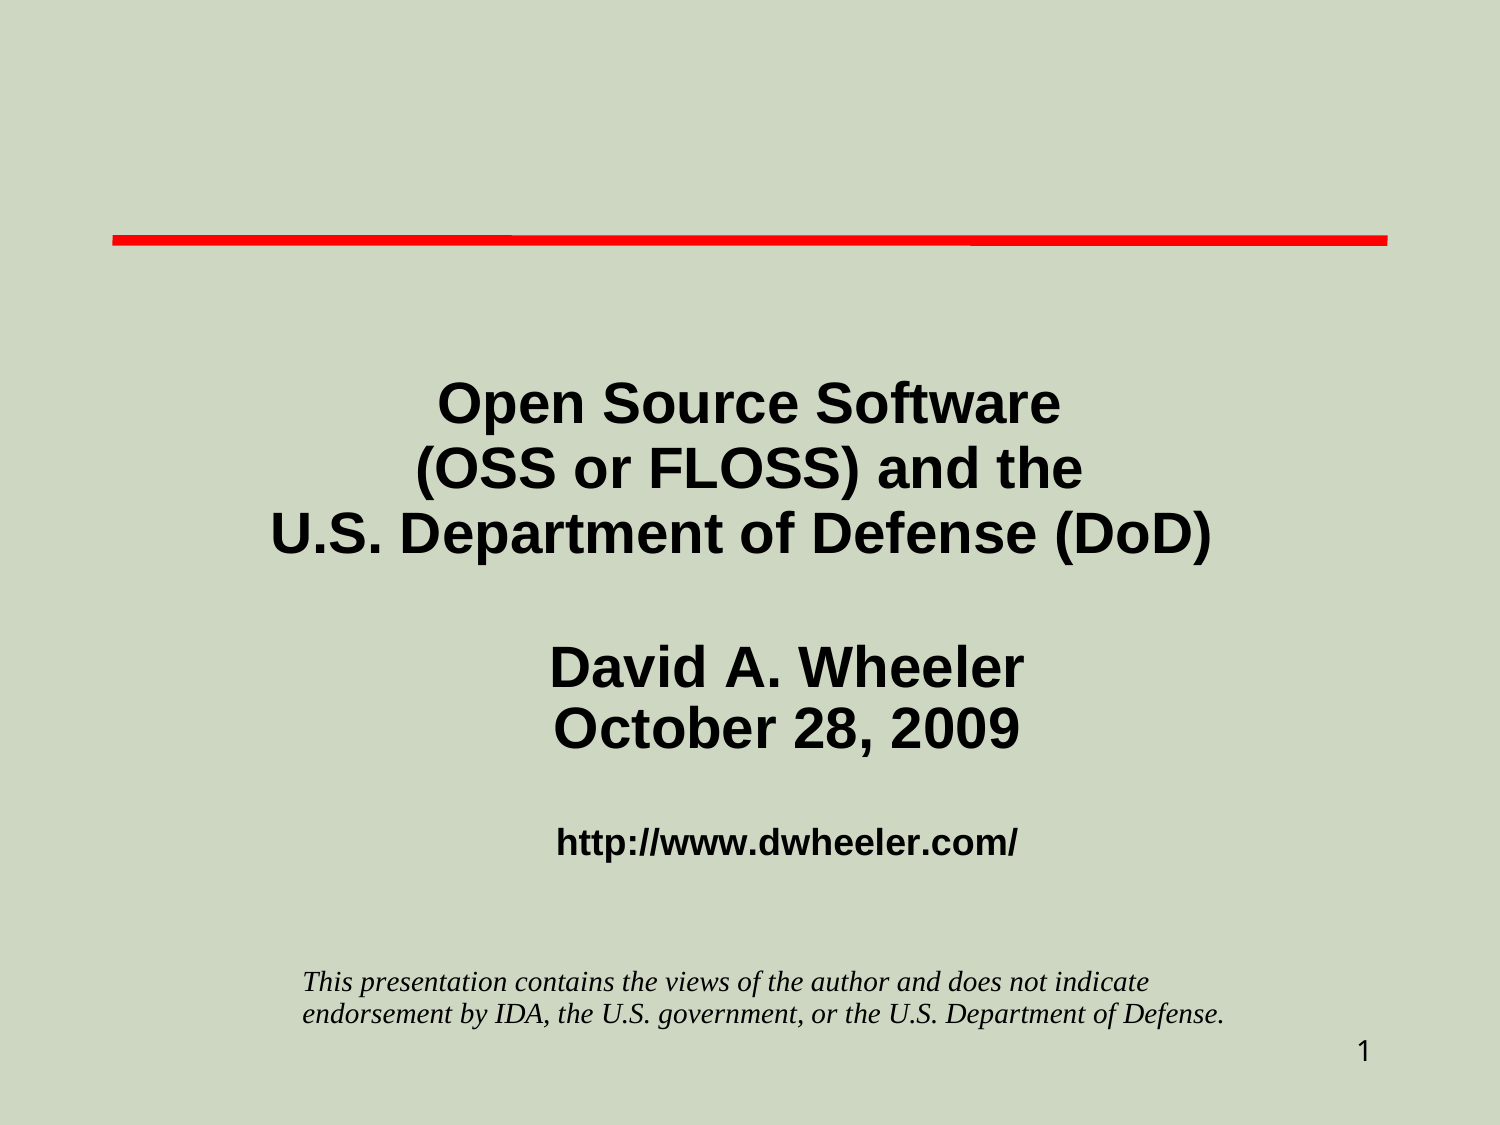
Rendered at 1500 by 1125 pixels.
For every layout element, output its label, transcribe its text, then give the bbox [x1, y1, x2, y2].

text_box This presentation contains the views of the author and does not indicate endorsement by IDA, the U.S. government, or the U.S. Department of Defense. [287, 957, 1276, 1039]
title Open Source Software (OSS or FLOSS) and the U.S. Department of Defense (DoD) [112, 363, 1388, 575]
text_box David A. Wheeler October 28, 2009 http://www.dwheeler.com/ [225, 637, 1276, 926]
